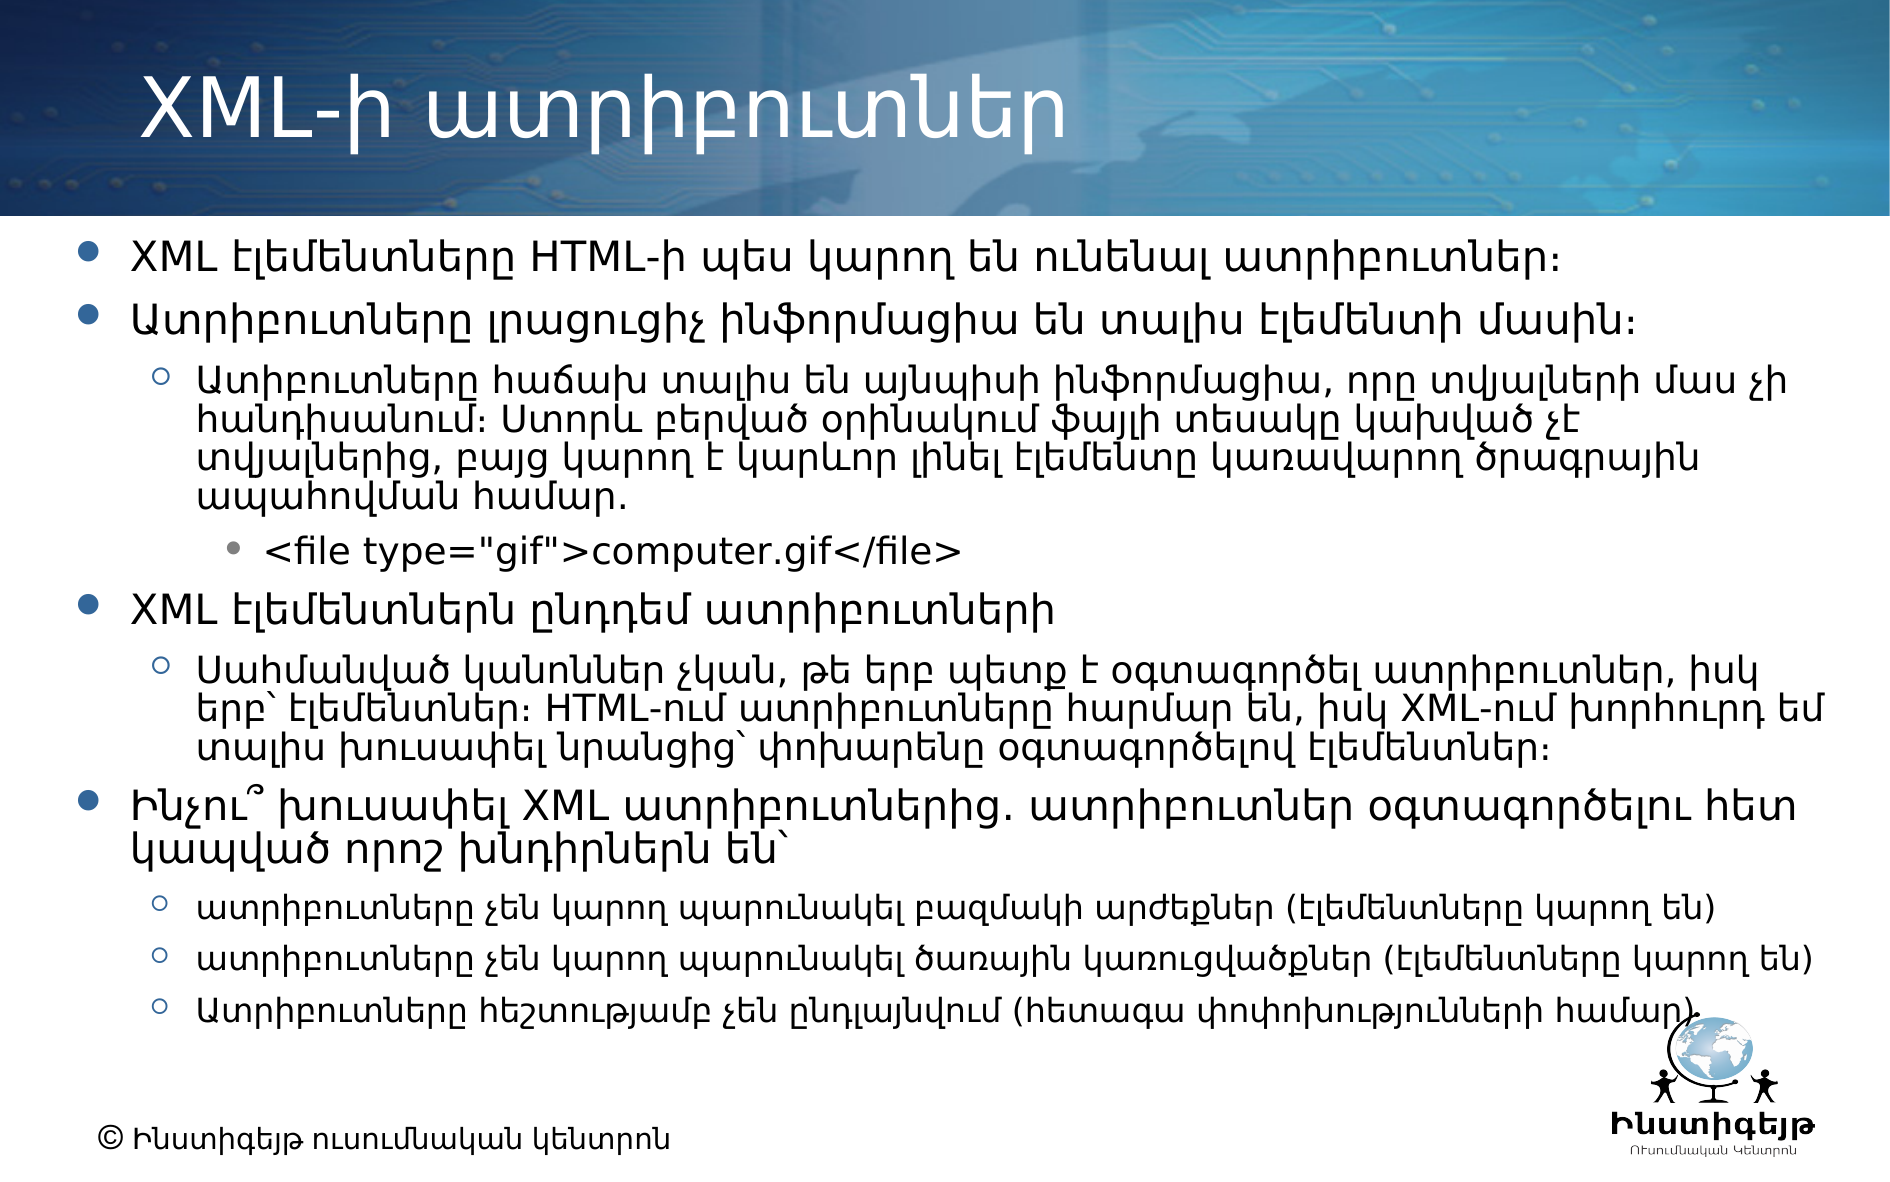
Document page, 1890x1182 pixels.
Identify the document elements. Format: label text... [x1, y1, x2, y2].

text_box XML-ի ատրիբուտներ [138, 82, 1801, 88]
picture [1635, 1012, 1644, 1020]
picture [1614, 1012, 1623, 1020]
picture [0, 0, 1890, 216]
list XML էլեմենտները HTML-ի պես կարող են ունենալ ատրիբուտներ։ Ատրիբուտները լրացուցիչ ինֆորմացիա են տալիս էլեմենտի մասին։ Ատիբուտները հաճախ տալիս են այնպիսի ինֆորմացիա, որը տվյալների մաս չի հանդիսանում։ Ստորև բերված օրինակում ֆայլի տեսակը կախված չէ տվյալներից, բայց կարող է կարևոր լինել էլեմենտը կառավարող ծրագրային ապահովման համար․ <file type="gif">computer.gif</file> XML էլեմենտներն ընդդեմ ատրիբուտների Սահմանված կանոններ չկան, թե երբ պետք է օգտագործել ատրիբուտներ, իսկ երբ՝ էլեմենտներ։ HTML-ում ատրիբուտները հարմար են, իսկ XML-ում խորհուրդ եմ տալիս խուսափել նրանցից՝ փոխարենը օգտագործելով էլեմենտներ։ Ինչու՞ խուսափել XML ատրիբուտներից․ ատրիբուտներ օգտագործելու հետ կապված որոշ խնդիրներն են՝ ատրիբուտները չեն կարող պարունակել բազմակի արժեքներ (էլեմենտները կարող են) ատրիբուտները չեն կարող պարունակել ծառային կառուցվածքներ (էլեմենտները կարող են) Ատրիբուտները հեշտությամբ չեն ընդլայնվում (հետագա փոփոխությունների համար) [75, 236, 1838, 265]
picture [1612, 1012, 1815, 1157]
picture [1647, 1012, 1655, 1020]
